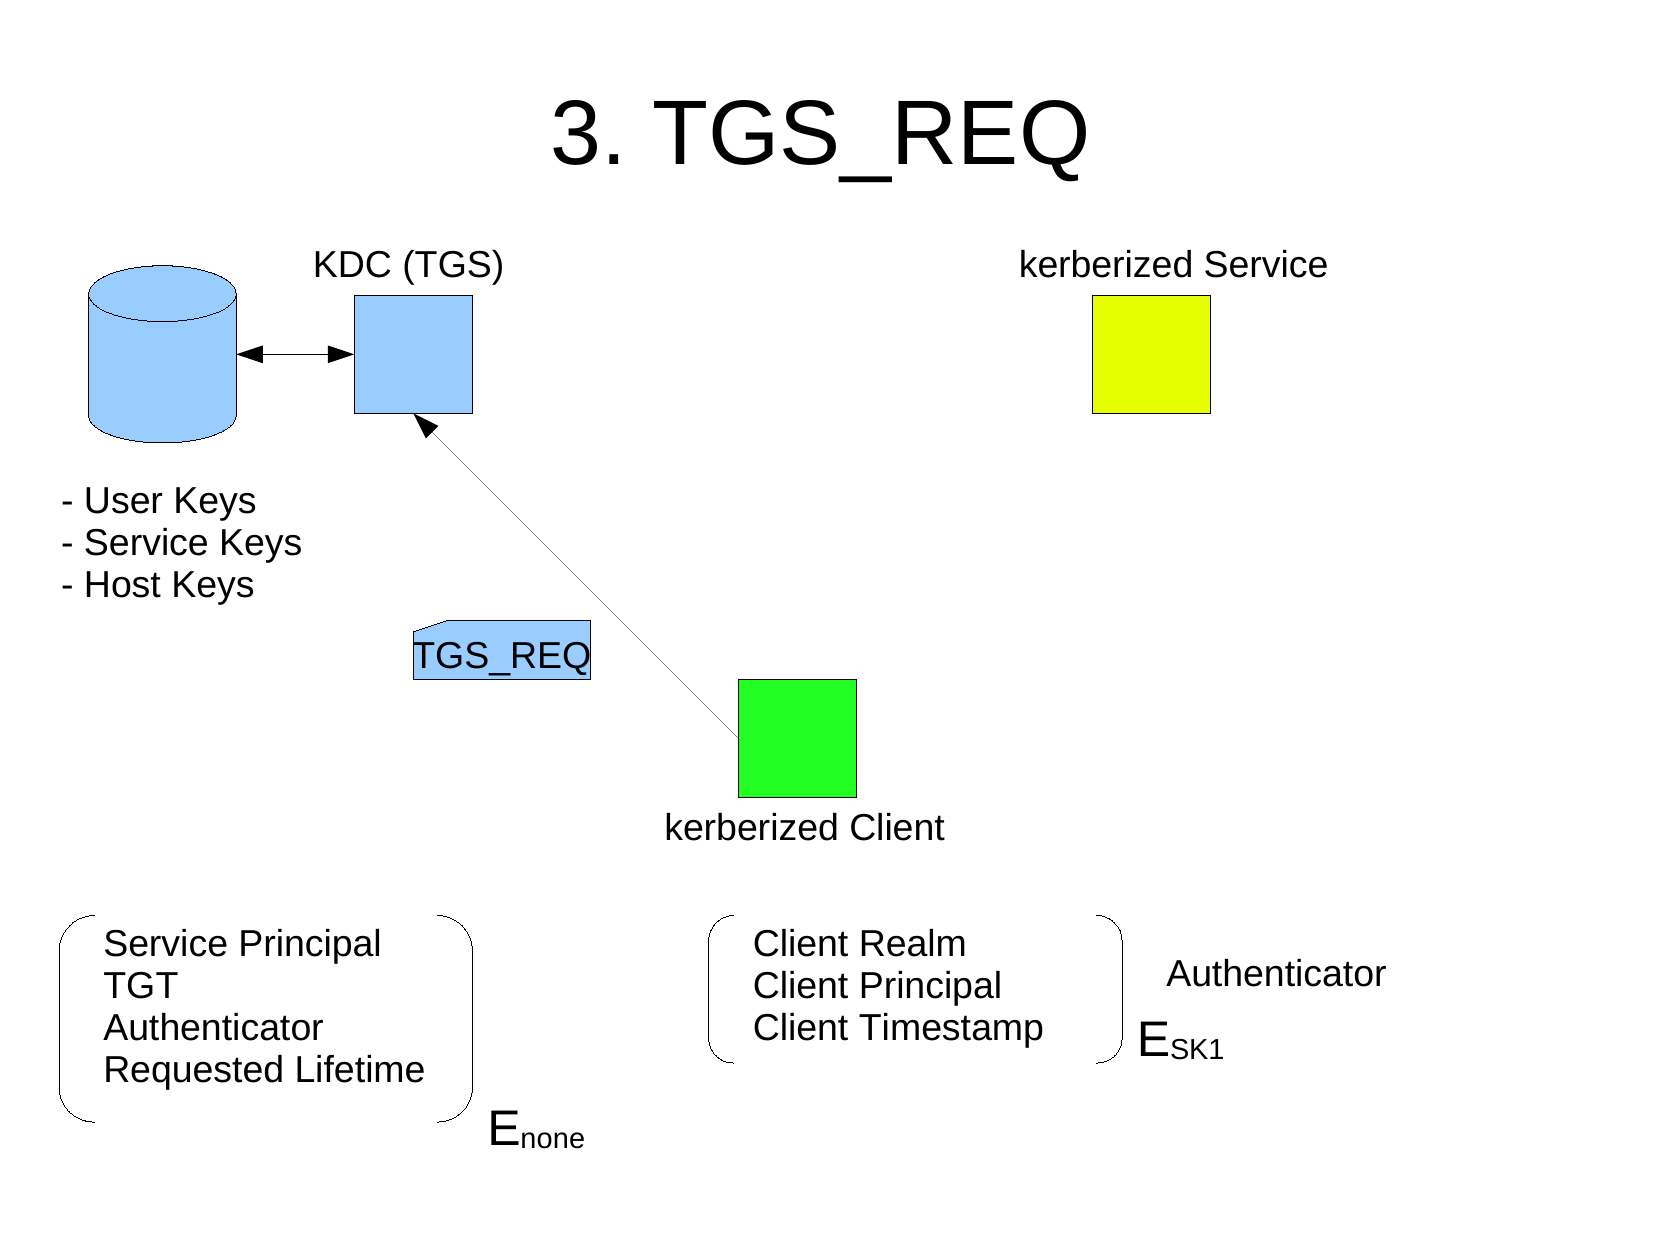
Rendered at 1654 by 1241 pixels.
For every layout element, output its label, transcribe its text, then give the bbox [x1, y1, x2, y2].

title 3. TGS_REQ [76, 29, 1565, 237]
text_box kerberized Service [1003, 236, 1359, 294]
text_box [88, 265, 237, 443]
text_box - User Keys - Service Keys - Host Keys [46, 472, 314, 614]
text_box Authenticator [1151, 944, 1418, 1002]
text_box Service Principal TGT Authenticator Requested Lifetime [88, 915, 477, 1099]
text_box [354, 295, 473, 414]
text_box KDC (TGS) [298, 236, 516, 294]
text_box TGS_REQ [413, 620, 591, 680]
text_box [738, 679, 857, 798]
text_box Client Realm Client Principal Client Timestamp [738, 915, 1127, 1057]
text_box [1092, 295, 1211, 414]
text_box ESK1 [1122, 1003, 1388, 1093]
text_box kerberized Client [649, 799, 1004, 857]
text_box Enone [472, 1092, 650, 1182]
